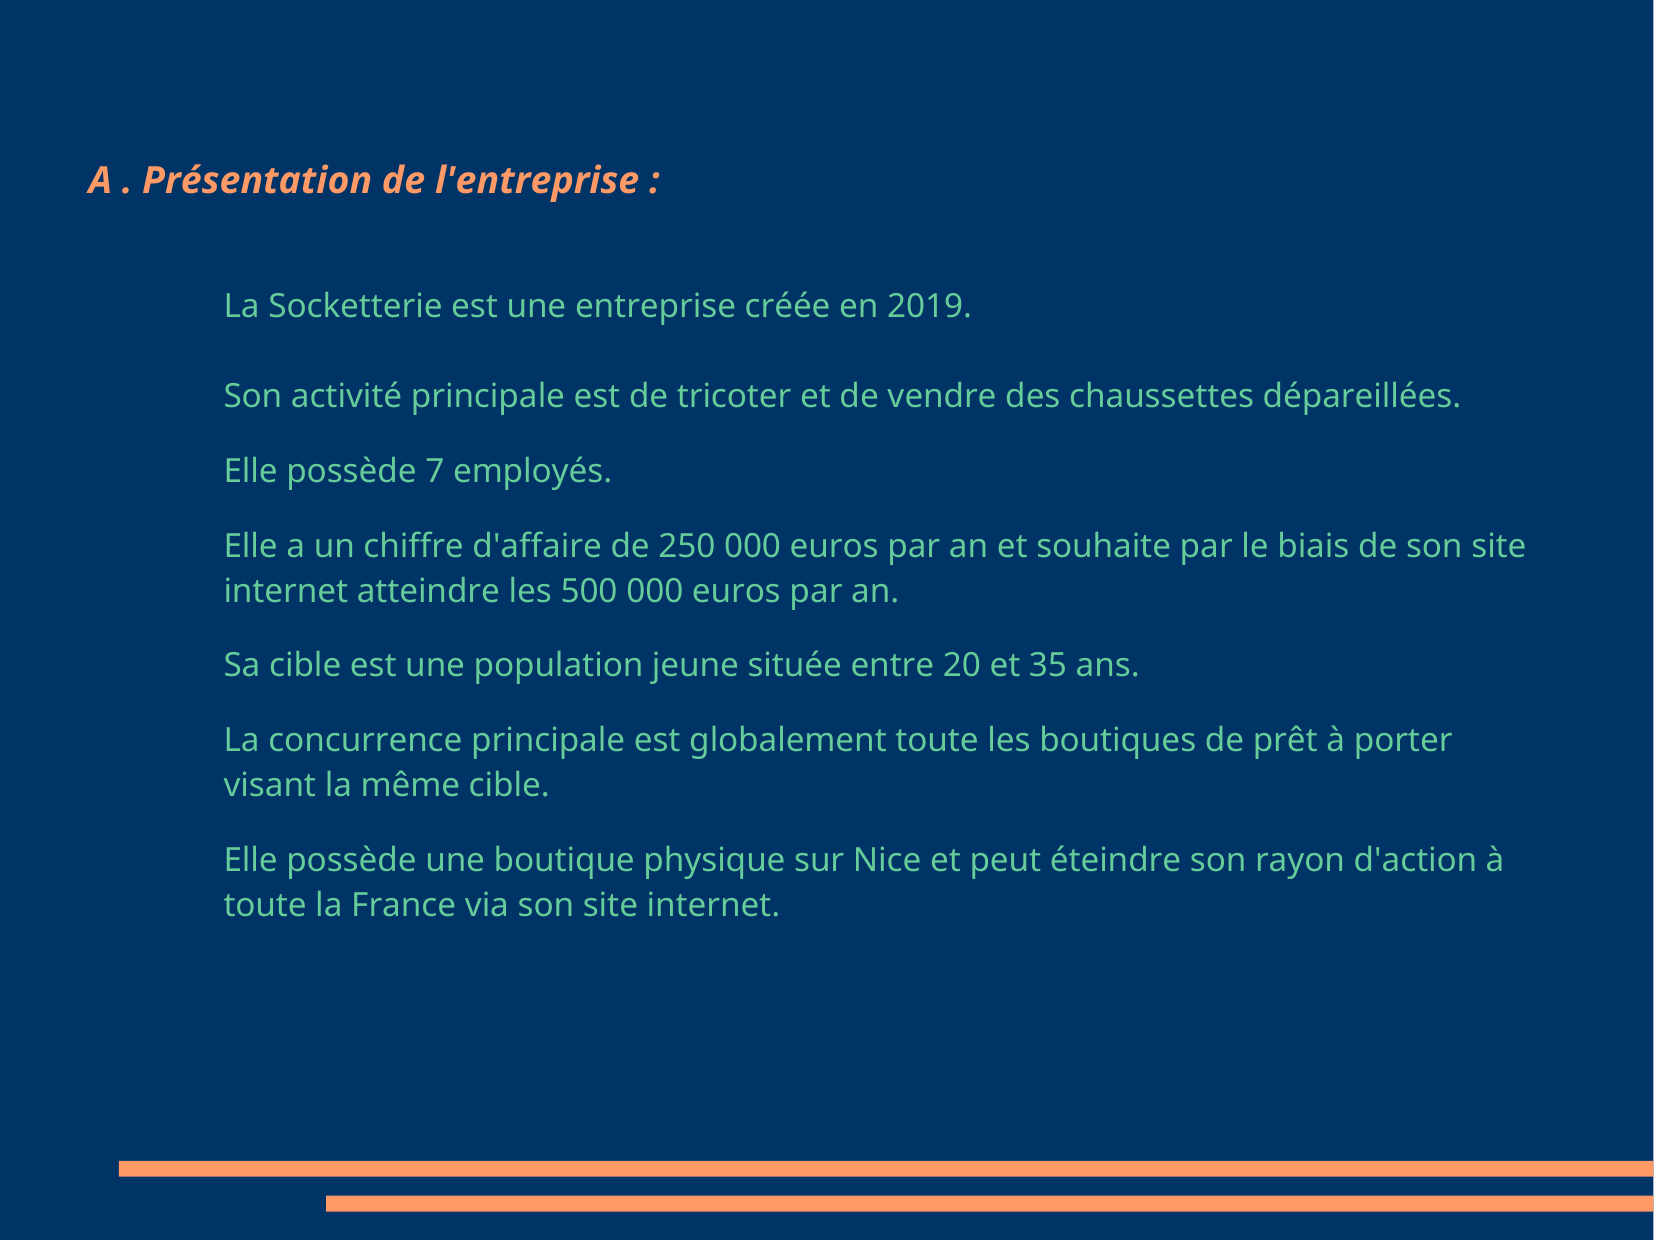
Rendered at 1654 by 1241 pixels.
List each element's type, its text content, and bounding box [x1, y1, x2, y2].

list La Socketterie est une entreprise créée en 2019. Son activité principale est de tricoter et de vendre des chaussettes dépareillées. Elle possède 7 employés. Elle a un chiffre d'affaire de 250 000 euros par an et souhaite par le biais de son site internet atteindre les 500 000 euros par an. Sa cible est une population jeune située entre 20 et 35 ans. La concurrence principale est globalement toute les boutiques de prêt à porter visant la même cible. Elle possède une boutique physique sur Nice et peut éteindre son rayon d'action à toute la France via son site internet. [152, 281, 1534, 1063]
title A . Présentation de l'entreprise : [88, 35, 1534, 322]
